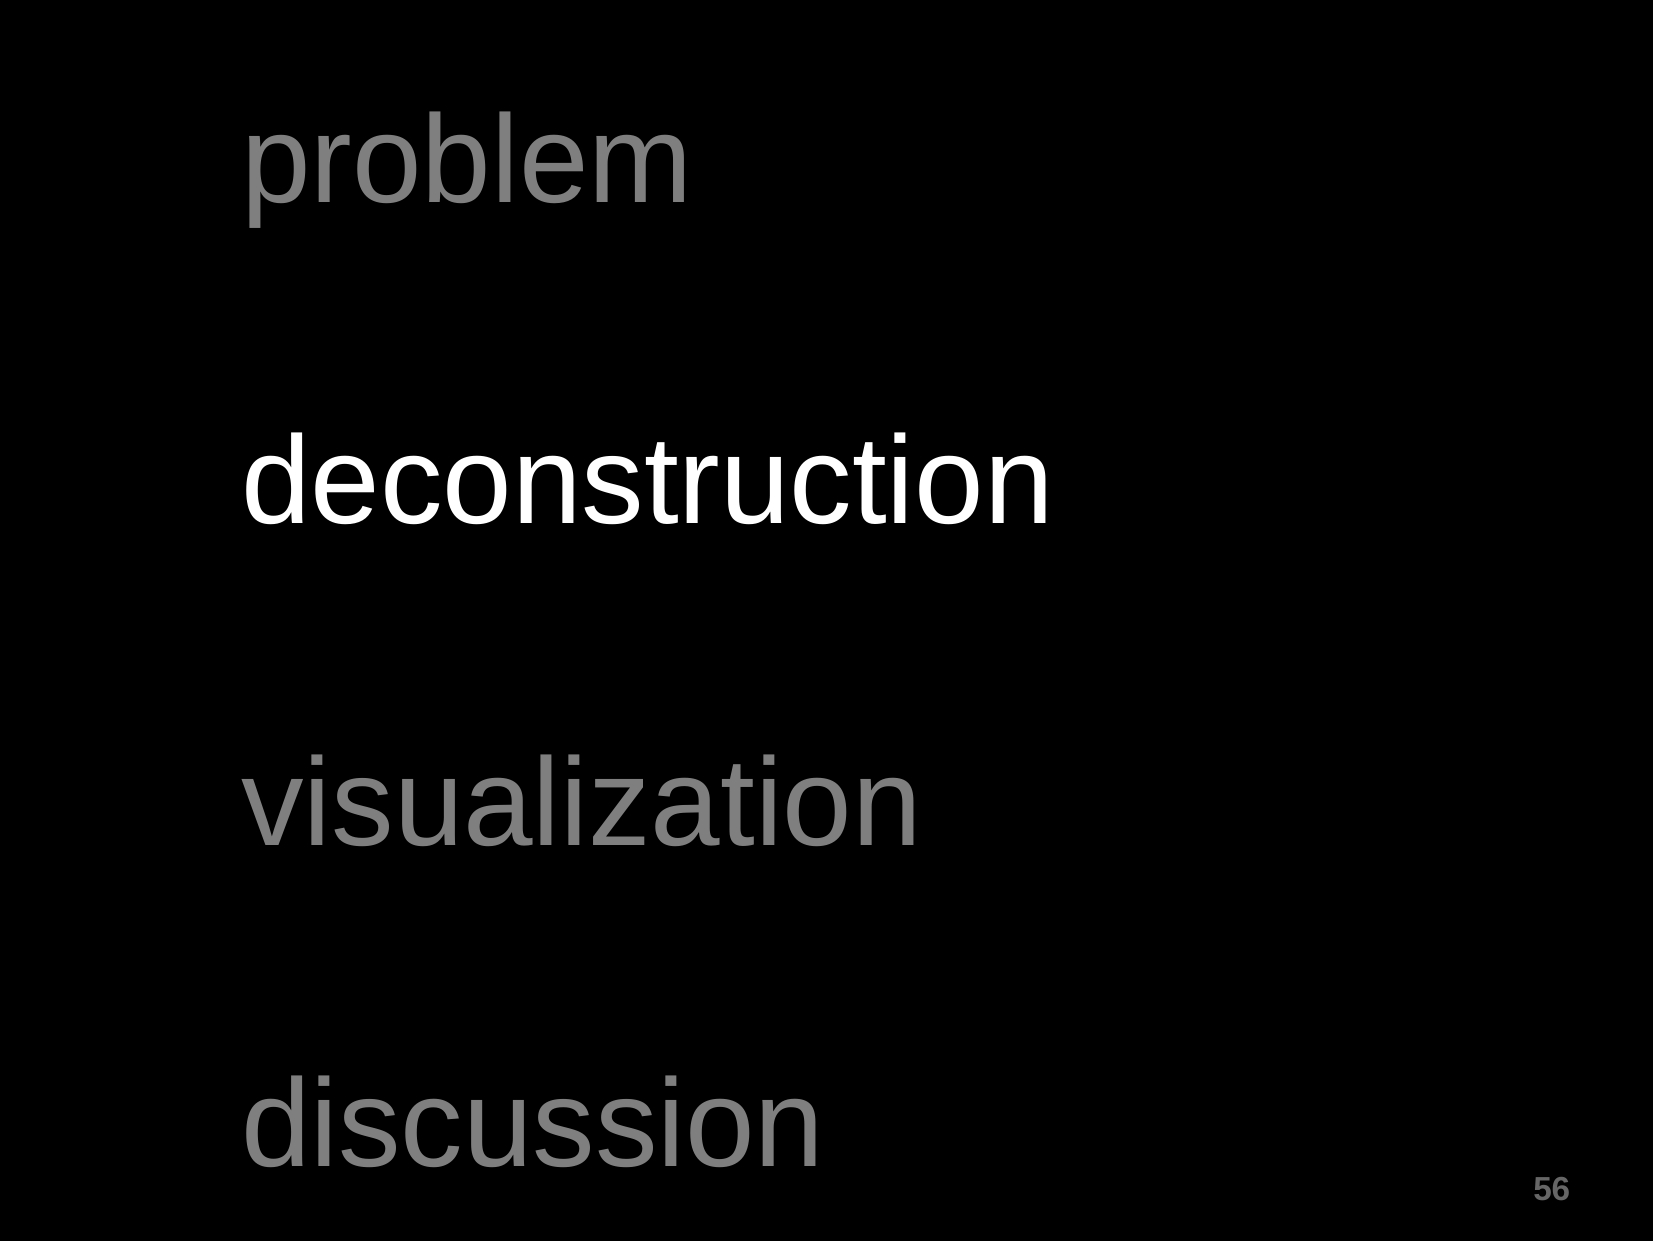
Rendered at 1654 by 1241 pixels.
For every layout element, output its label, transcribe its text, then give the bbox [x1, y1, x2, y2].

text_box problem deconstruction visualization discussion [226, 60, 1427, 1180]
text_box [210, 45, 736, 241]
text_box [180, 645, 1156, 1201]
